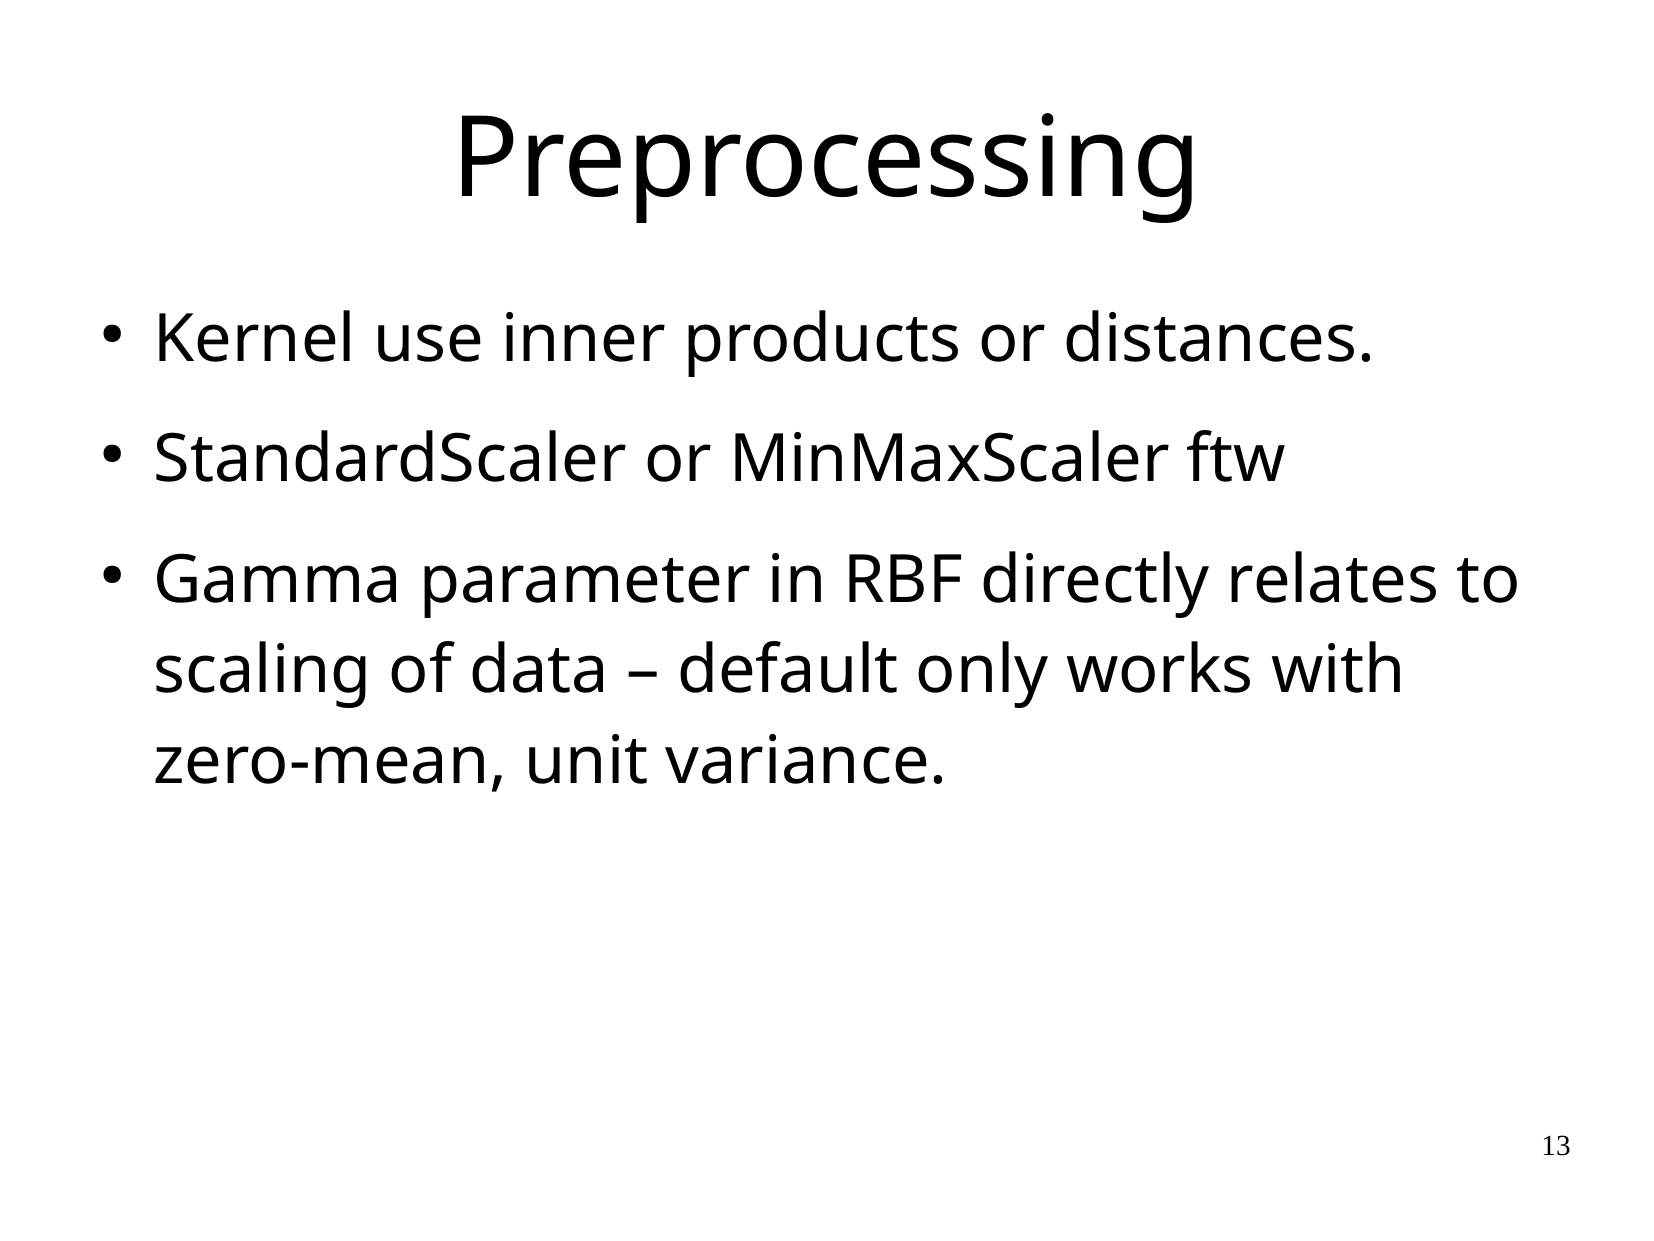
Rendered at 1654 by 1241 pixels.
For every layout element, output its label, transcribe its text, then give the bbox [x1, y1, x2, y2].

list Kernel use inner products or distances. StandardScaler or MinMaxScaler ftw Gamma parameter in RBF directly relates to scaling of data – default only works with zero-mean, unit variance. [82, 290, 1571, 1010]
title Preprocessing [82, 49, 1571, 257]
